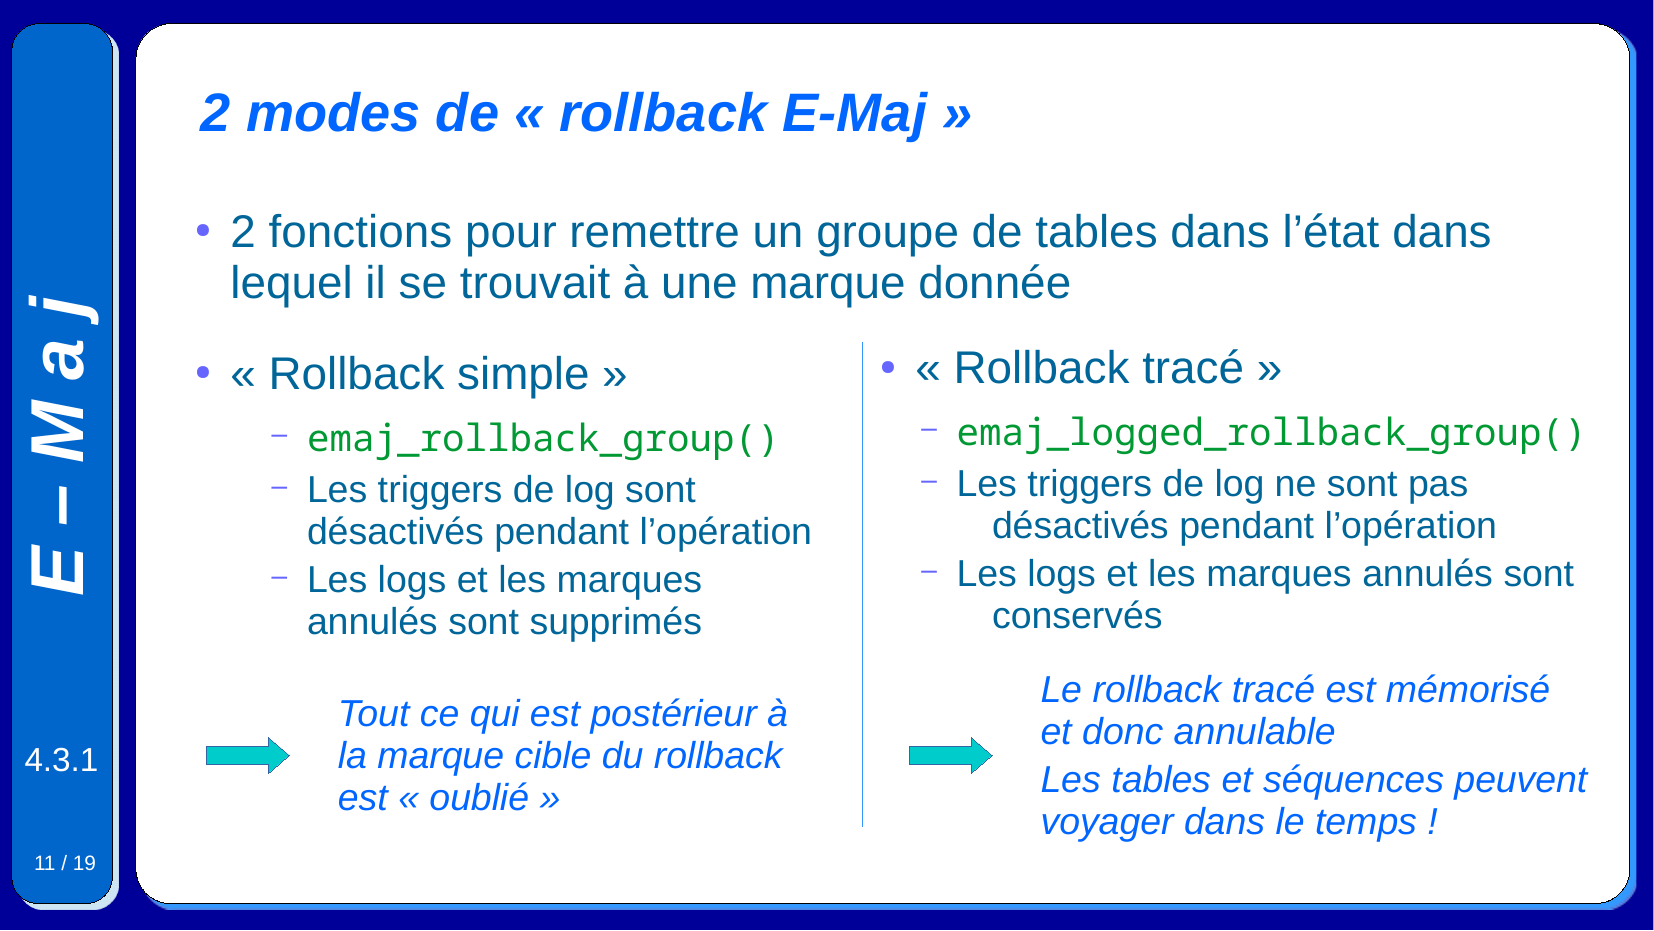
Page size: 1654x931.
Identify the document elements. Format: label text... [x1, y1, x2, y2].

text_box [206, 737, 290, 774]
list « Rollback simple » emaj_rollback_group() Les triggers de log sont désactivés pendant l’opération Les logs et les marques annulés sont supprimés [177, 355, 827, 656]
list « Rollback tracé » emaj_logged_rollback_group() Les triggers de log ne sont pas désactivés pendant l’opération Les logs et les marques annulés sont conservés [863, 342, 1600, 644]
text_box Tout ce qui est postérieur à la marque cible du rollback est « oublié » [323, 684, 833, 826]
text_box Le rollback tracé est mémorisé et donc annulable Les tables et séquences peuvent voyager dans le temps ! [1025, 661, 1607, 850]
title 2 modes de « rollback E-Maj » [200, 34, 1575, 191]
list 2 fonctions pour remettre un groupe de tables dans l’état dans lequel il se trouvait à une marque donnée [177, 205, 1587, 355]
text_box [909, 737, 993, 774]
